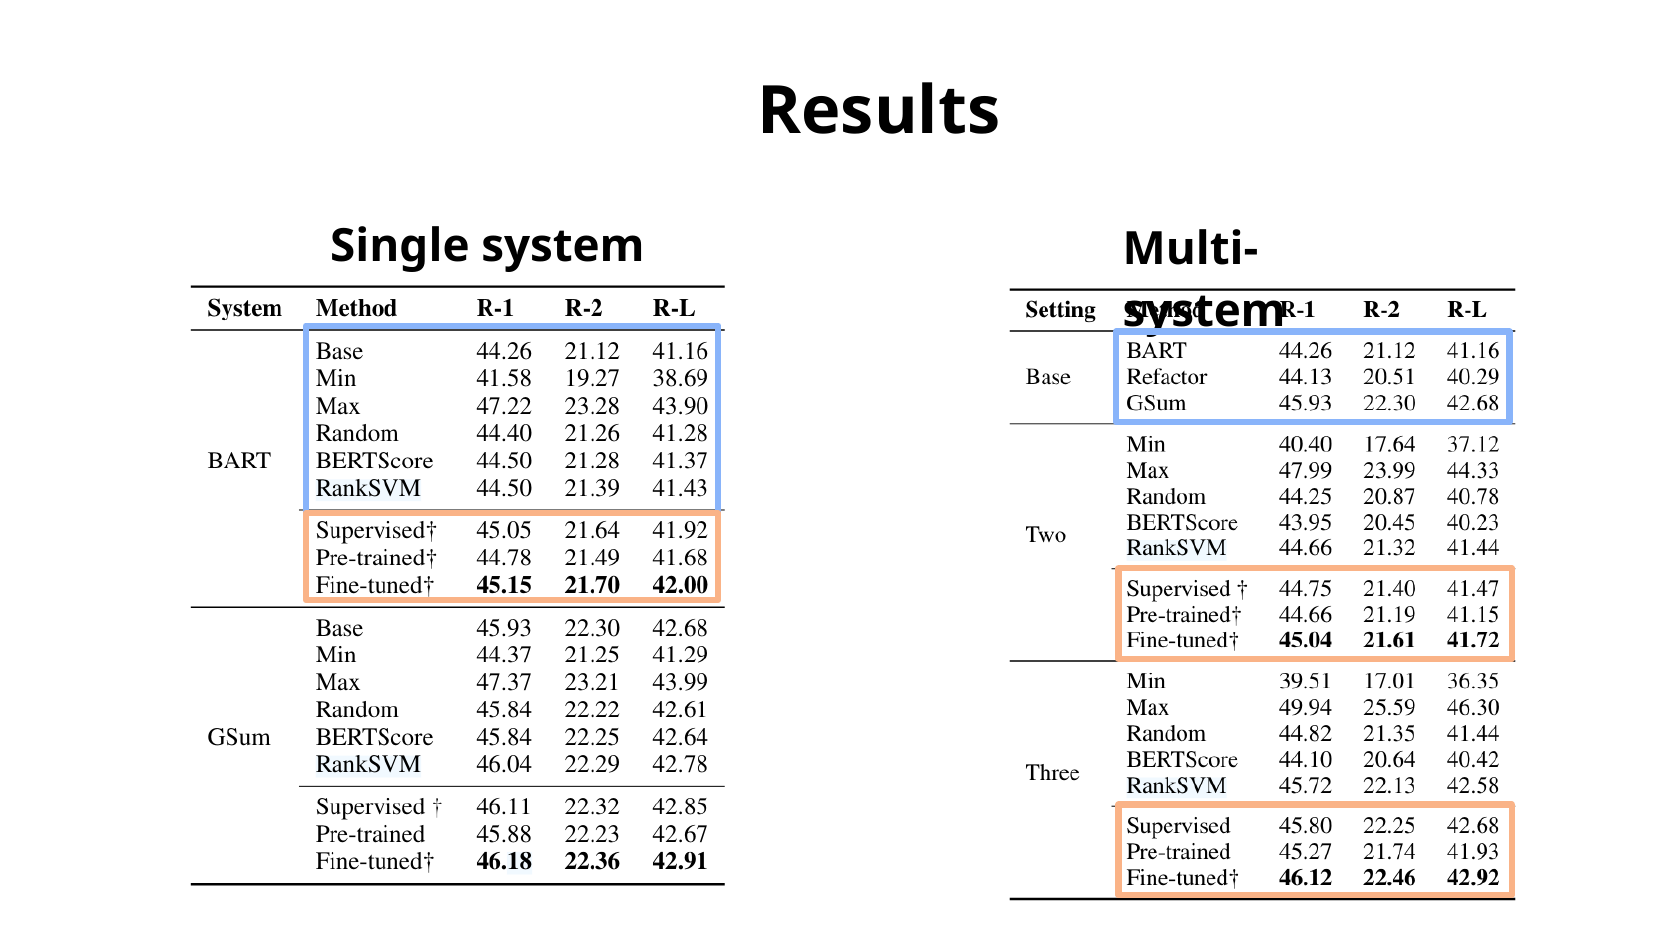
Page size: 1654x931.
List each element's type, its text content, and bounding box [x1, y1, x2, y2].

picture [175, 271, 751, 901]
text_box Multi-system [1107, 207, 1426, 278]
picture [990, 271, 1523, 910]
text_box Single system [225, 204, 751, 330]
picture [309, 330, 715, 510]
text_box Results [742, 54, 1088, 151]
picture [309, 516, 715, 597]
